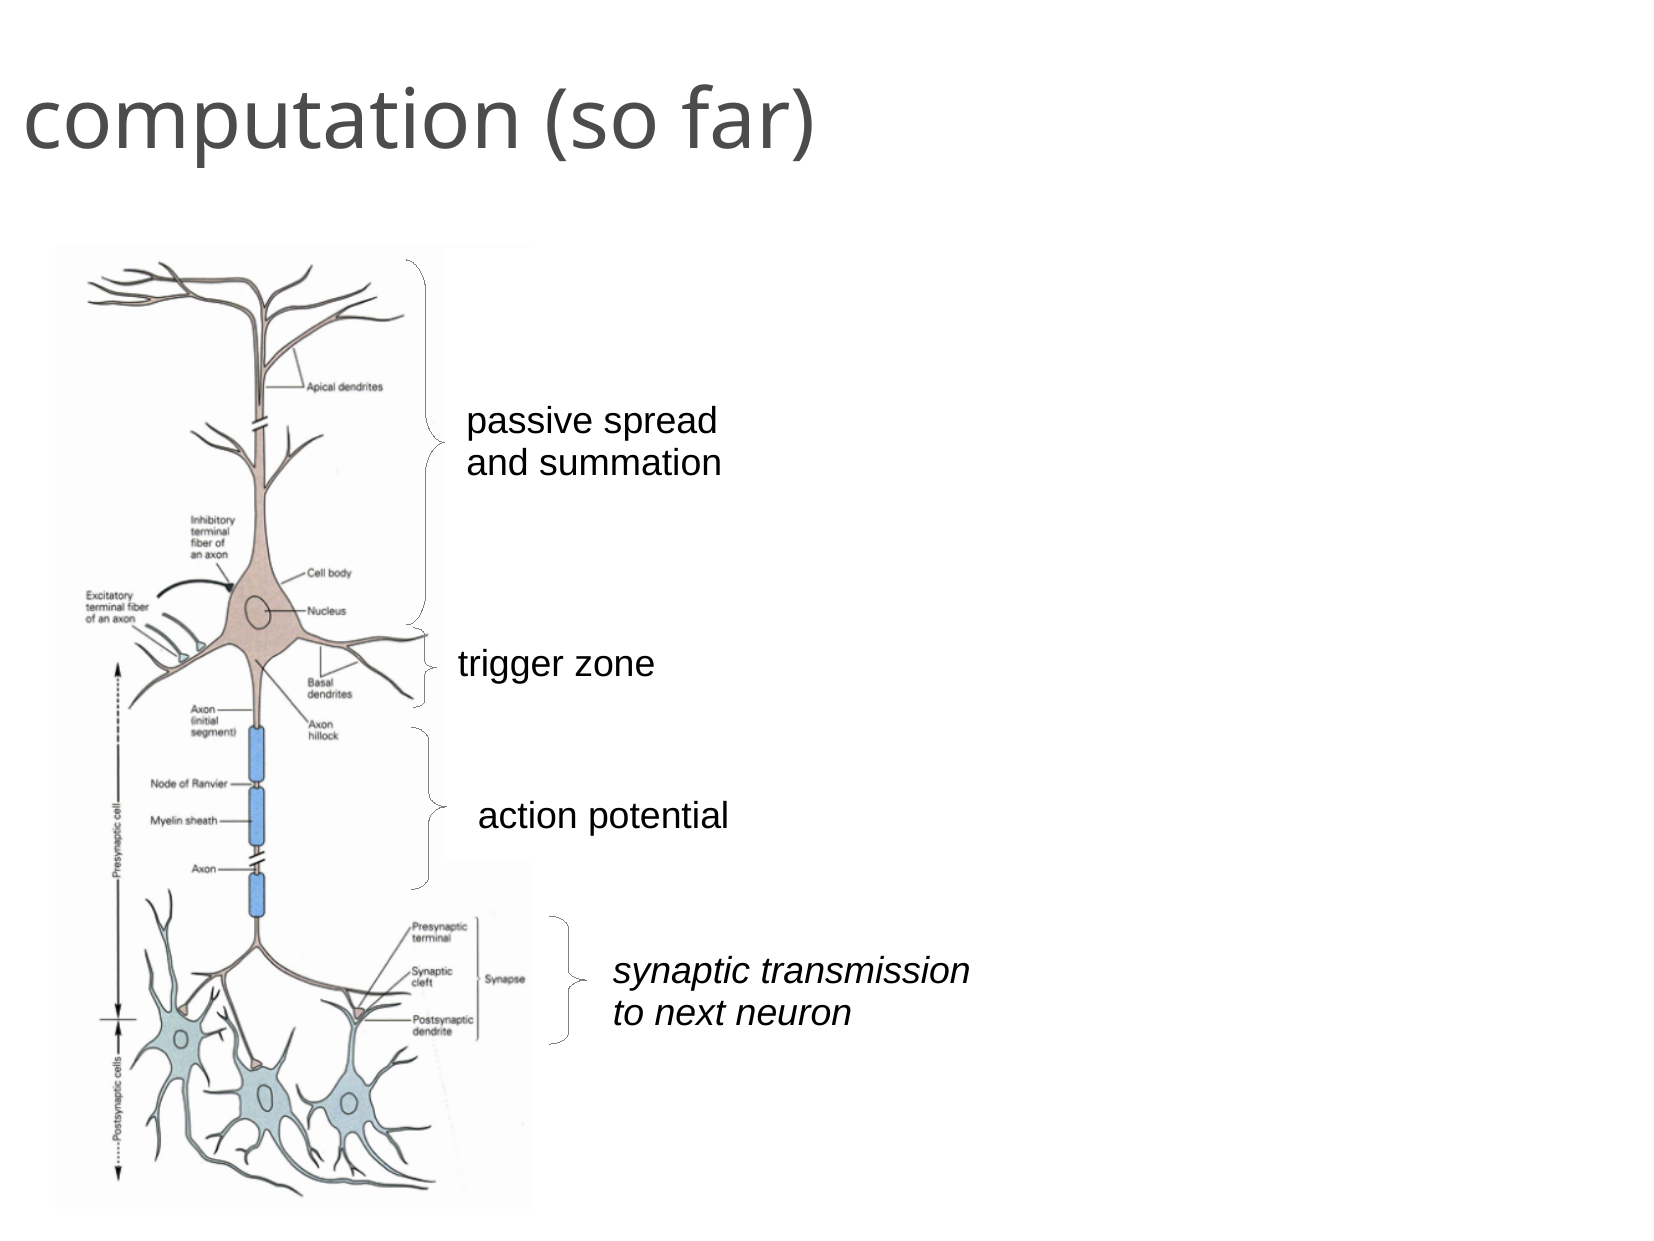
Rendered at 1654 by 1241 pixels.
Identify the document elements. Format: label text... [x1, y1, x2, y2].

text_box trigger zone [443, 634, 701, 692]
picture [23, 225, 554, 1209]
text_box action potential [463, 786, 834, 844]
title computation (so far) [22, 19, 1654, 213]
text_box synaptic transmission to next neuron [598, 941, 1025, 1041]
text_box passive spread and summation [451, 392, 789, 491]
